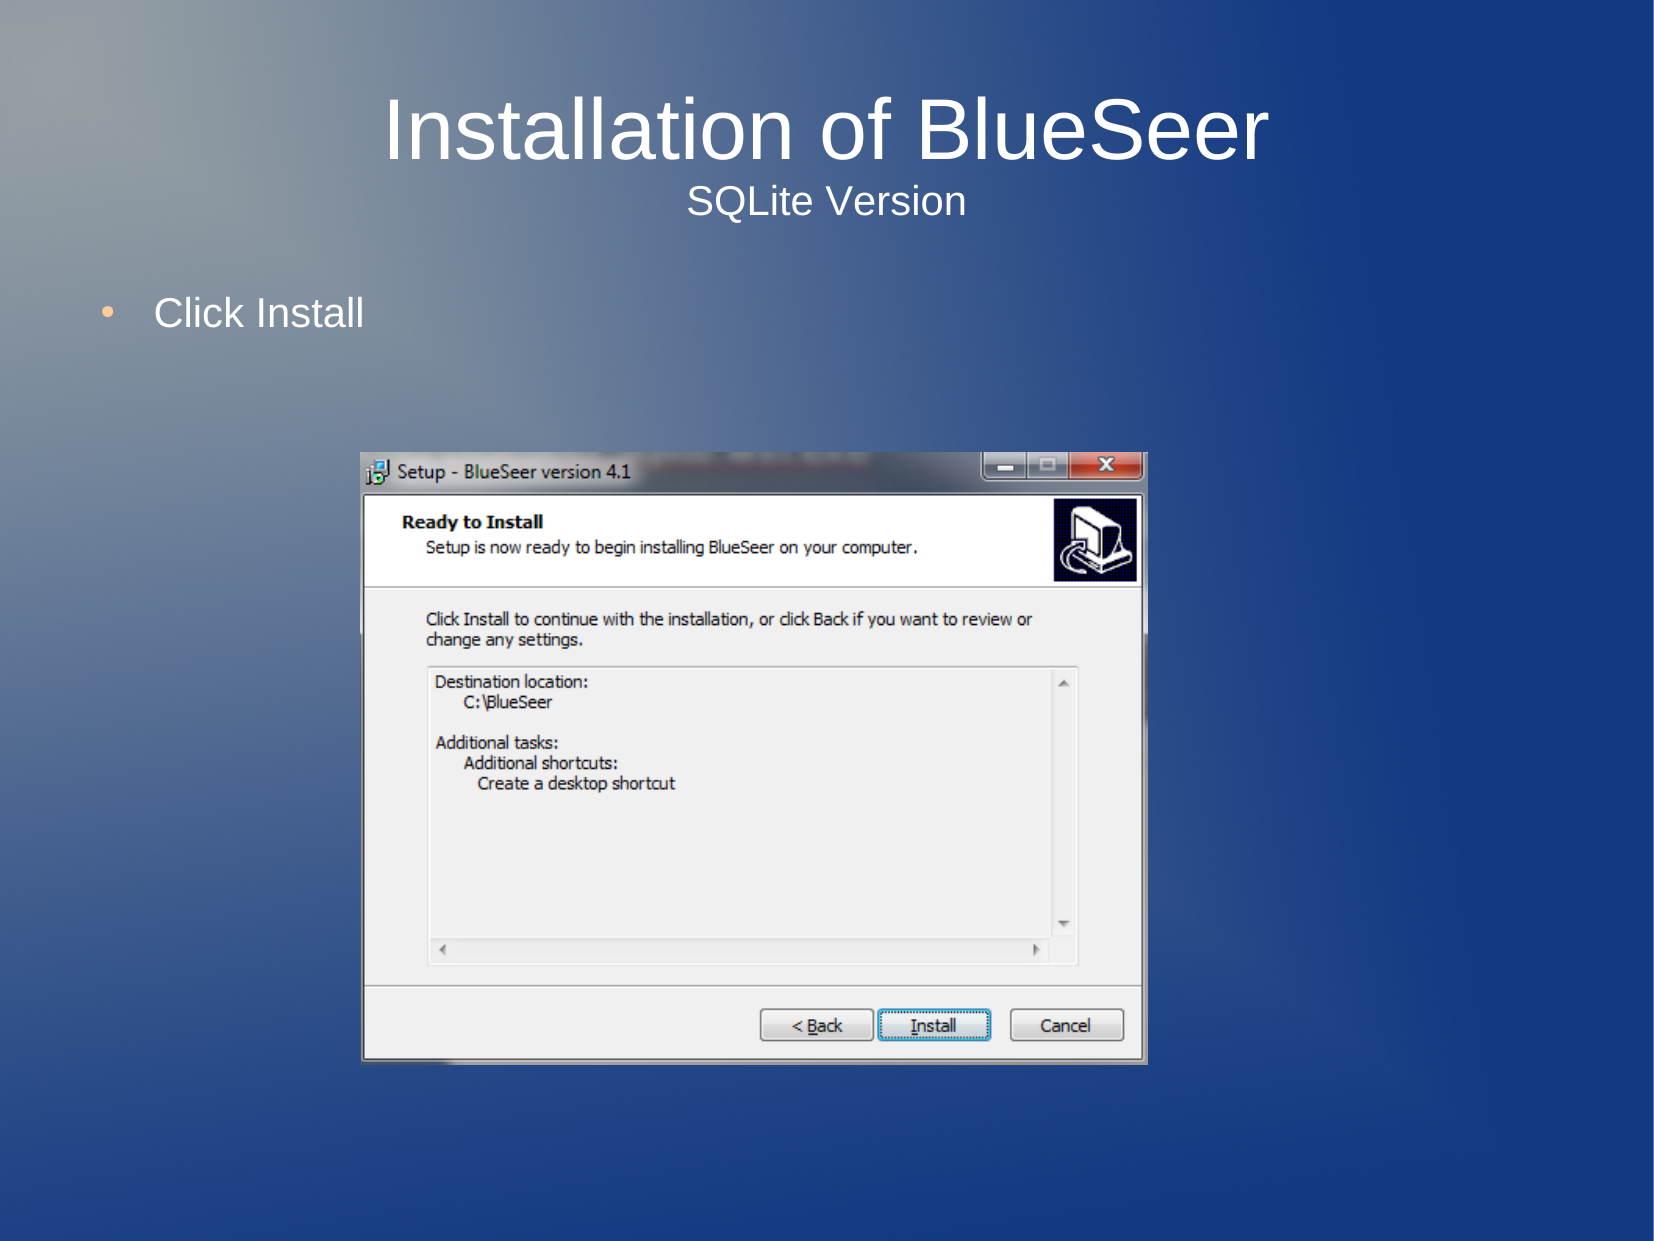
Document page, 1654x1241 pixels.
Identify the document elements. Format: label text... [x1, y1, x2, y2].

title Installation of BlueSeer SQLite Version [82, 49, 1571, 257]
picture [0, 0, 1654, 1241]
list Click Install [82, 290, 1571, 586]
